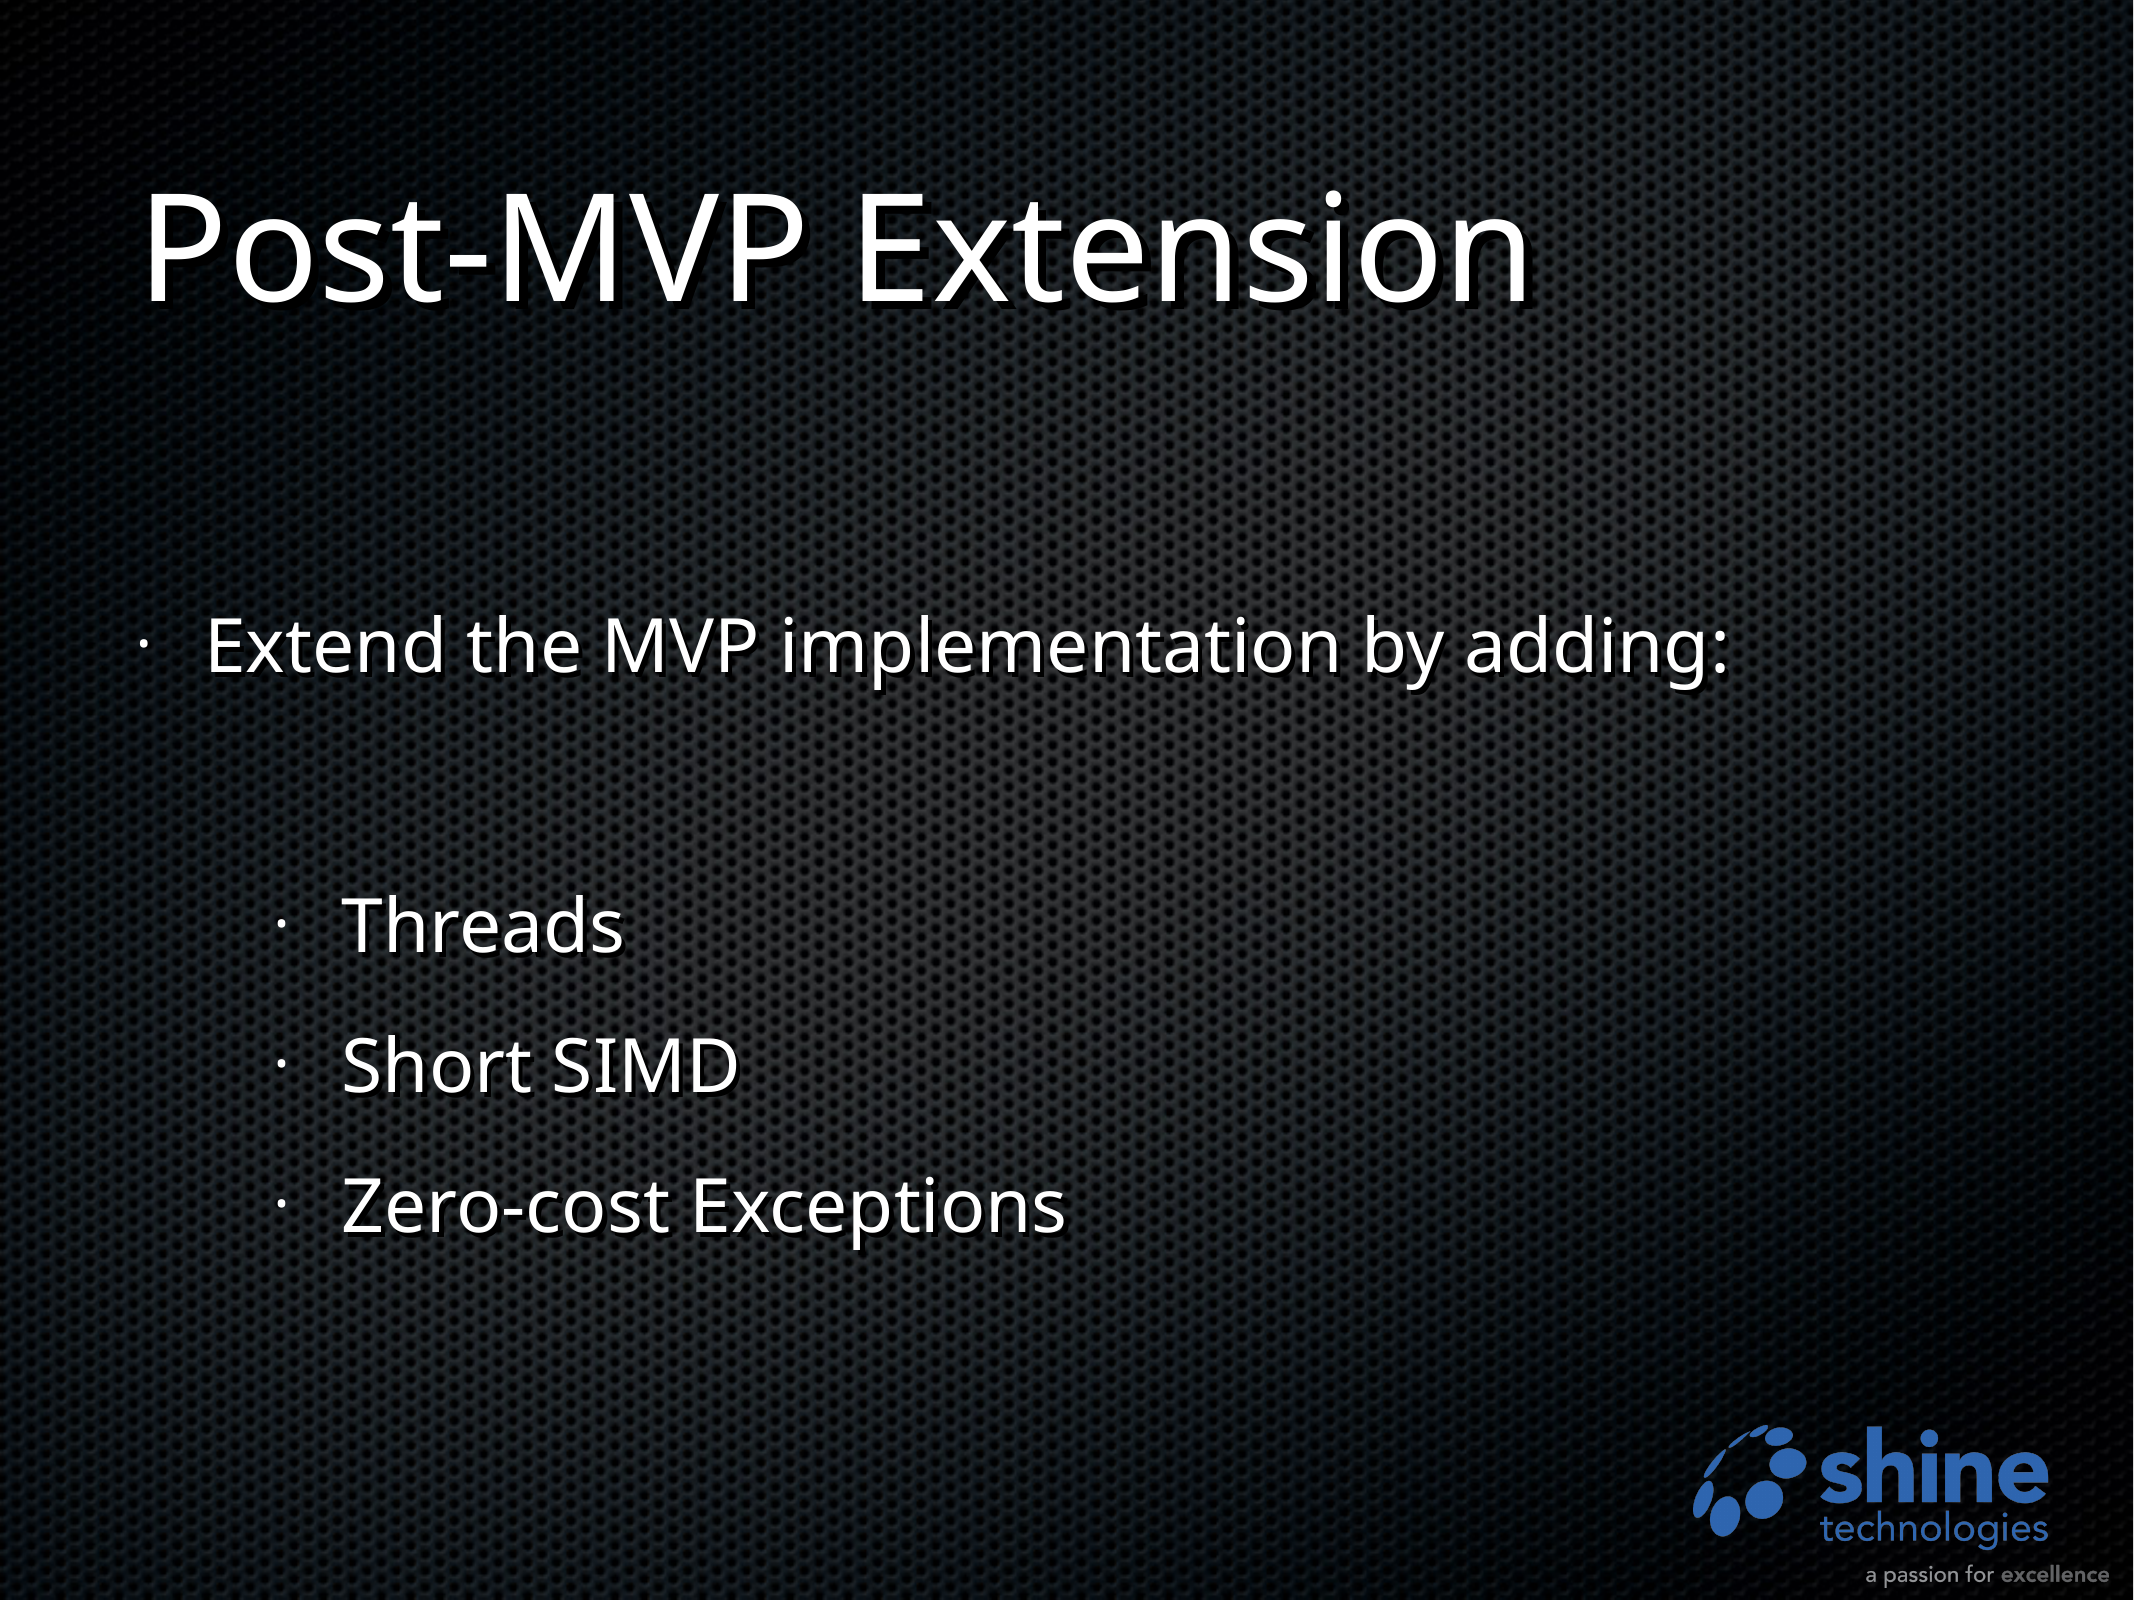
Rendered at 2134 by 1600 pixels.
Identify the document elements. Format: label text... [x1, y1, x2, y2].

list Extend the MVP implementation by adding: Threads Short SIMD Zero-cost Exceptions [129, 454, 2005, 1392]
title Post-MVP Extension [129, 41, 2005, 442]
picture [0, 0, 2134, 1600]
